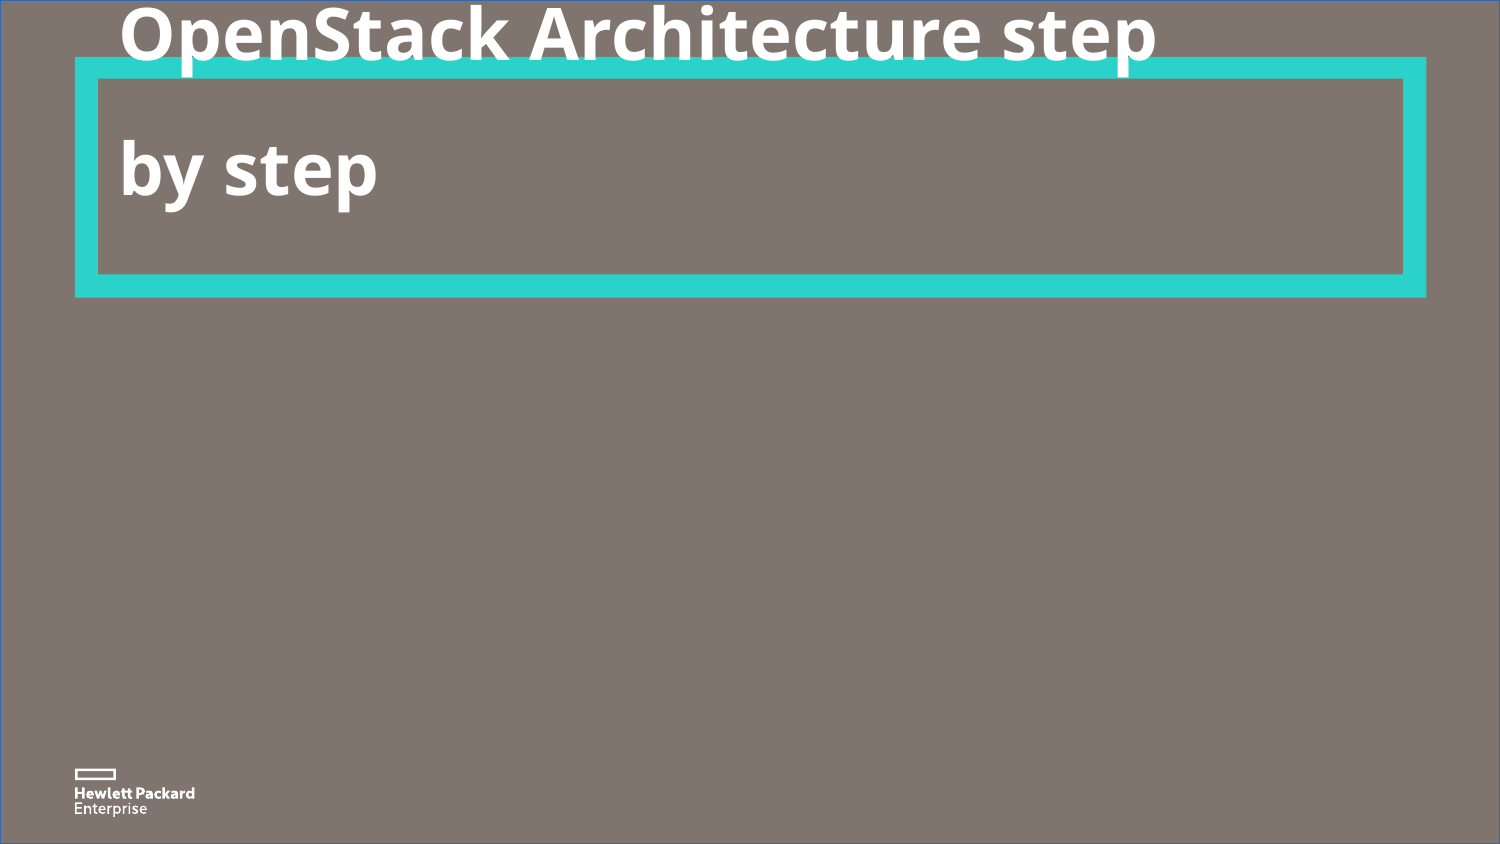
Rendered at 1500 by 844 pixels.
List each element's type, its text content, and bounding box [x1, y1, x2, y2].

title OpenStack Architecture step by step [118, 139, 1244, 338]
